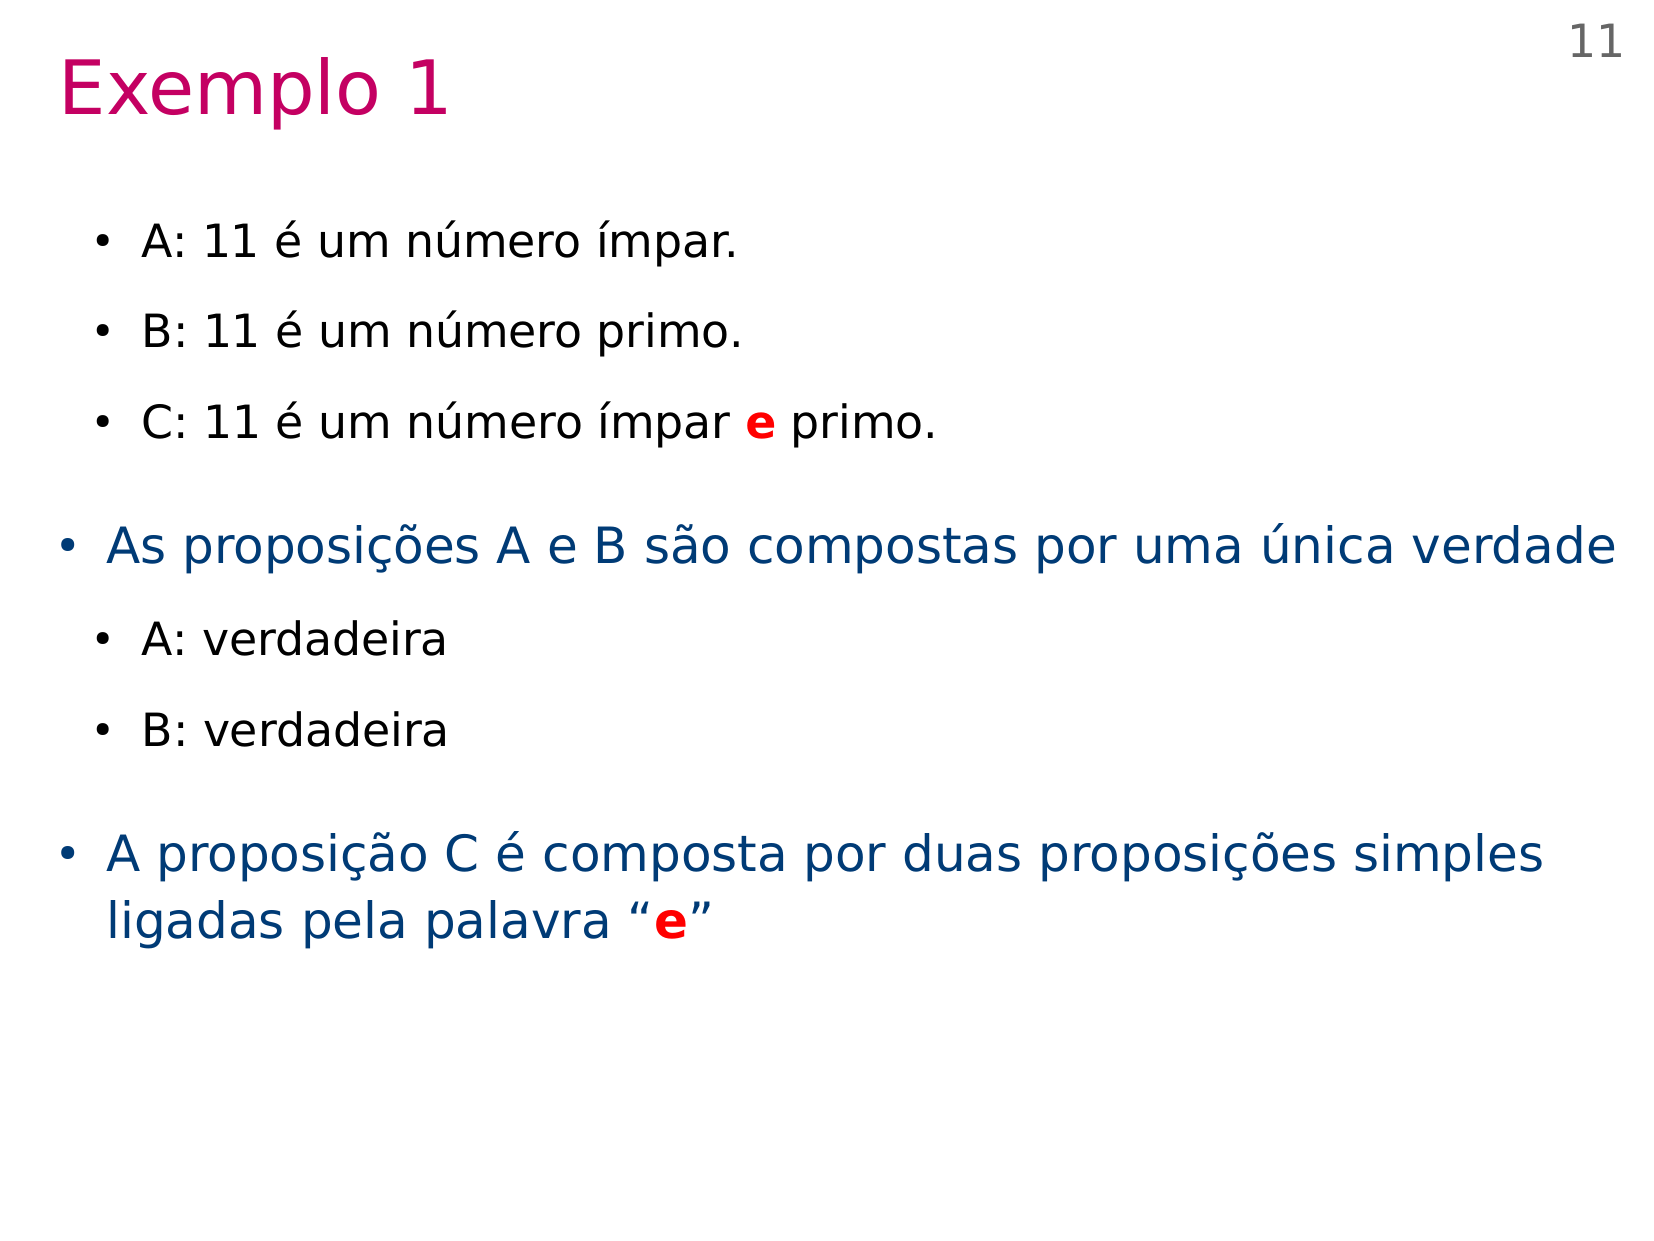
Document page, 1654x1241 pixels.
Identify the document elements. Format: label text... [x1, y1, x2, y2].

title Exemplo 1 [59, 29, 1625, 148]
list A: 11 é um número ímpar. B: 11 é um número primo. C: 11 é um número ímpar e primo. As proposições A e B são compostas por uma única verdade A: verdadeira B: verdadeira A proposição C é composta por duas proposições simples ligadas pela palavra “e” [59, 206, 1625, 1211]
